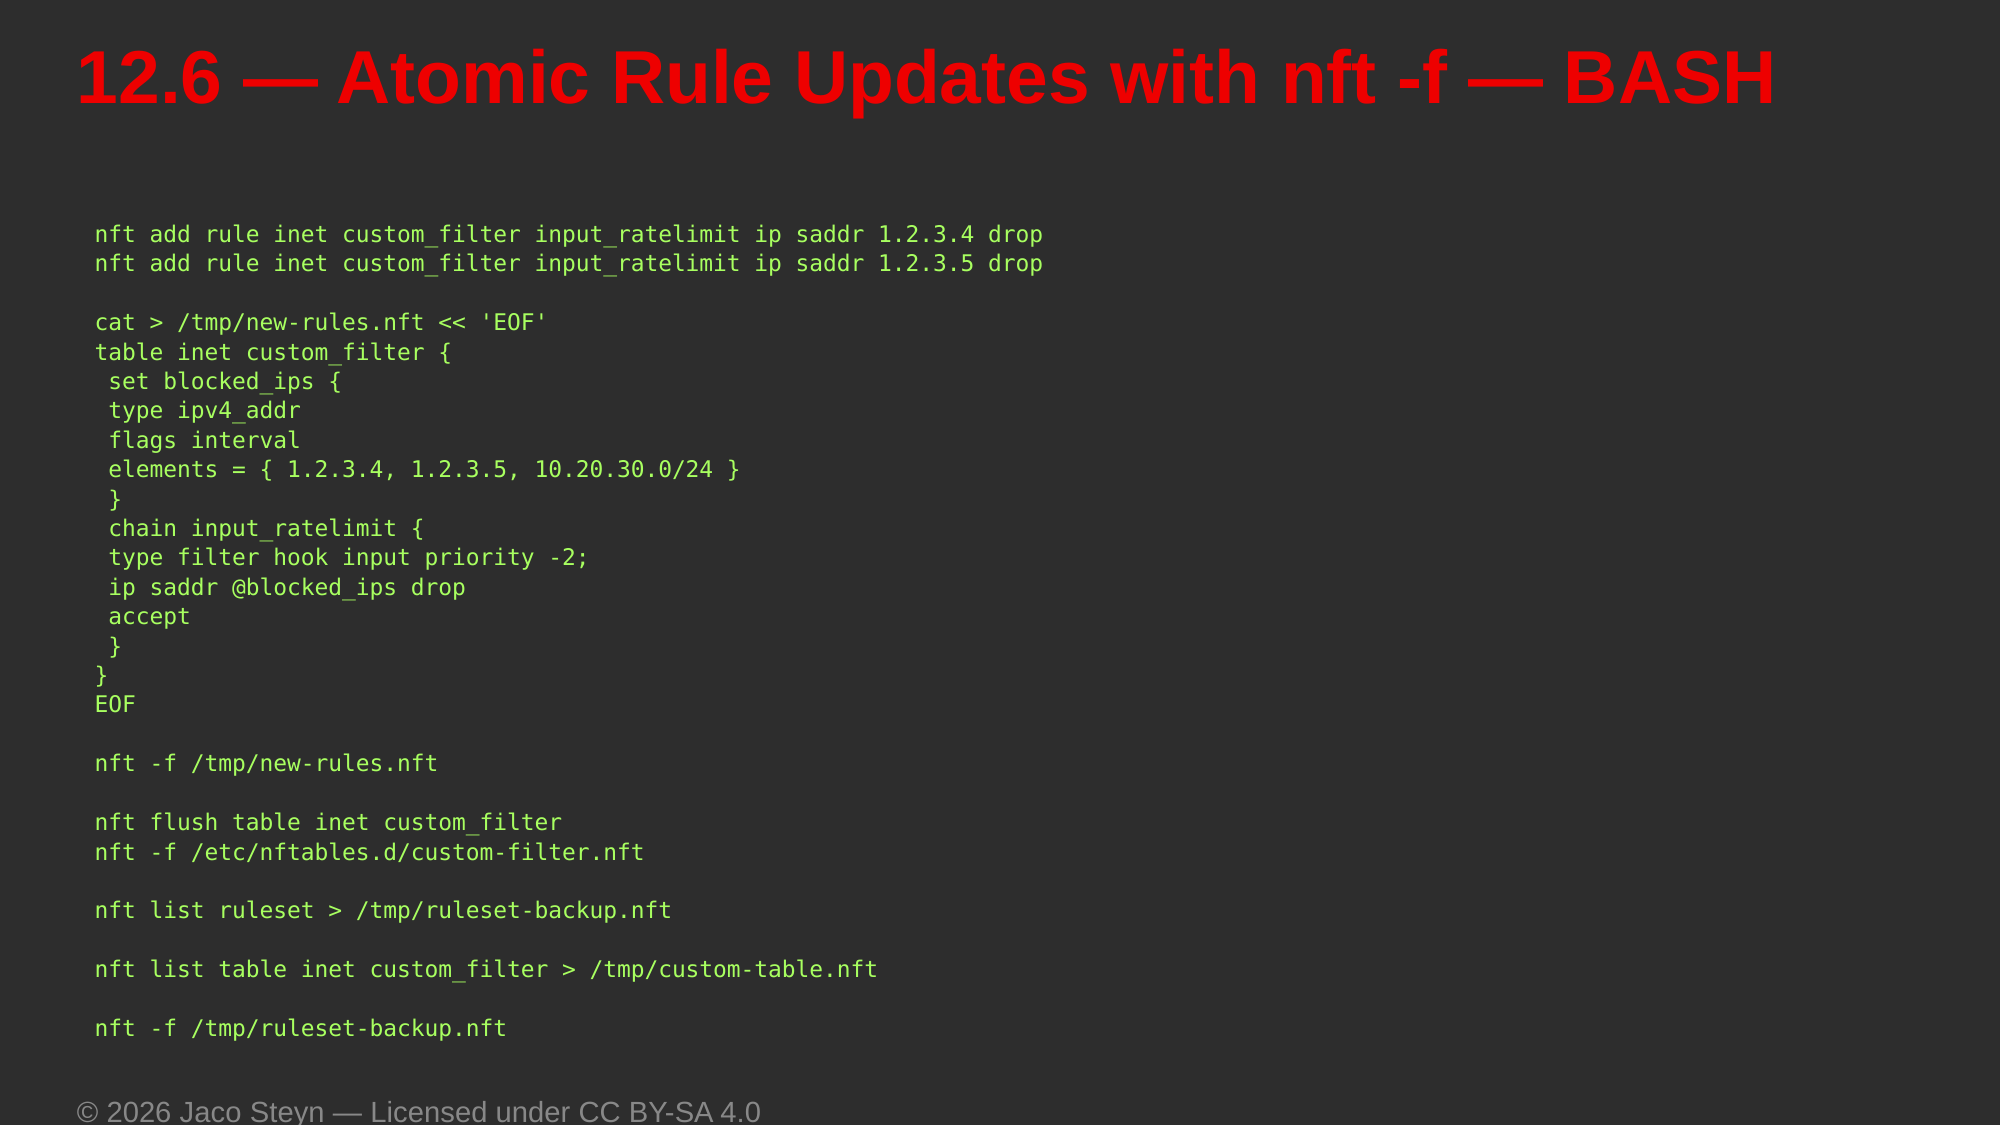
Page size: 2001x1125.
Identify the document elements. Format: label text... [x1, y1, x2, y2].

text_box nft add rule inet custom_filter input_ratelimit ip saddr 1.2.3.4 drop nft add rule inet custom_filter input_ratelimit ip saddr 1.2.3.5 drop cat > /tmp/new-rules.nft << 'EOF' table inet custom_filter { set blocked_ips { type ipv4_addr flags interval elements = { 1.2.3.4, 1.2.3.5, 10.20.30.0/24 } } chain input_ratelimit { type filter hook input priority -2; ip saddr @blocked_ips drop accept } } EOF nft -f /tmp/new-rules.nft nft flush table inet custom_filter nft -f /etc/nftables.d/custom-filter.nft nft list ruleset > /tmp/ruleset-backup.nft nft list table inet custom_filter > /tmp/custom-table.nft nft -f /tmp/ruleset-backup.nft [59, 194, 1942, 1052]
text_box © 2026 Jaco Steyn — Licensed under CC BY-SA 4.0 [59, 1083, 1942, 1120]
text_box 12.6 — Atomic Rule Updates with nft -f — BASH [59, 23, 1942, 178]
